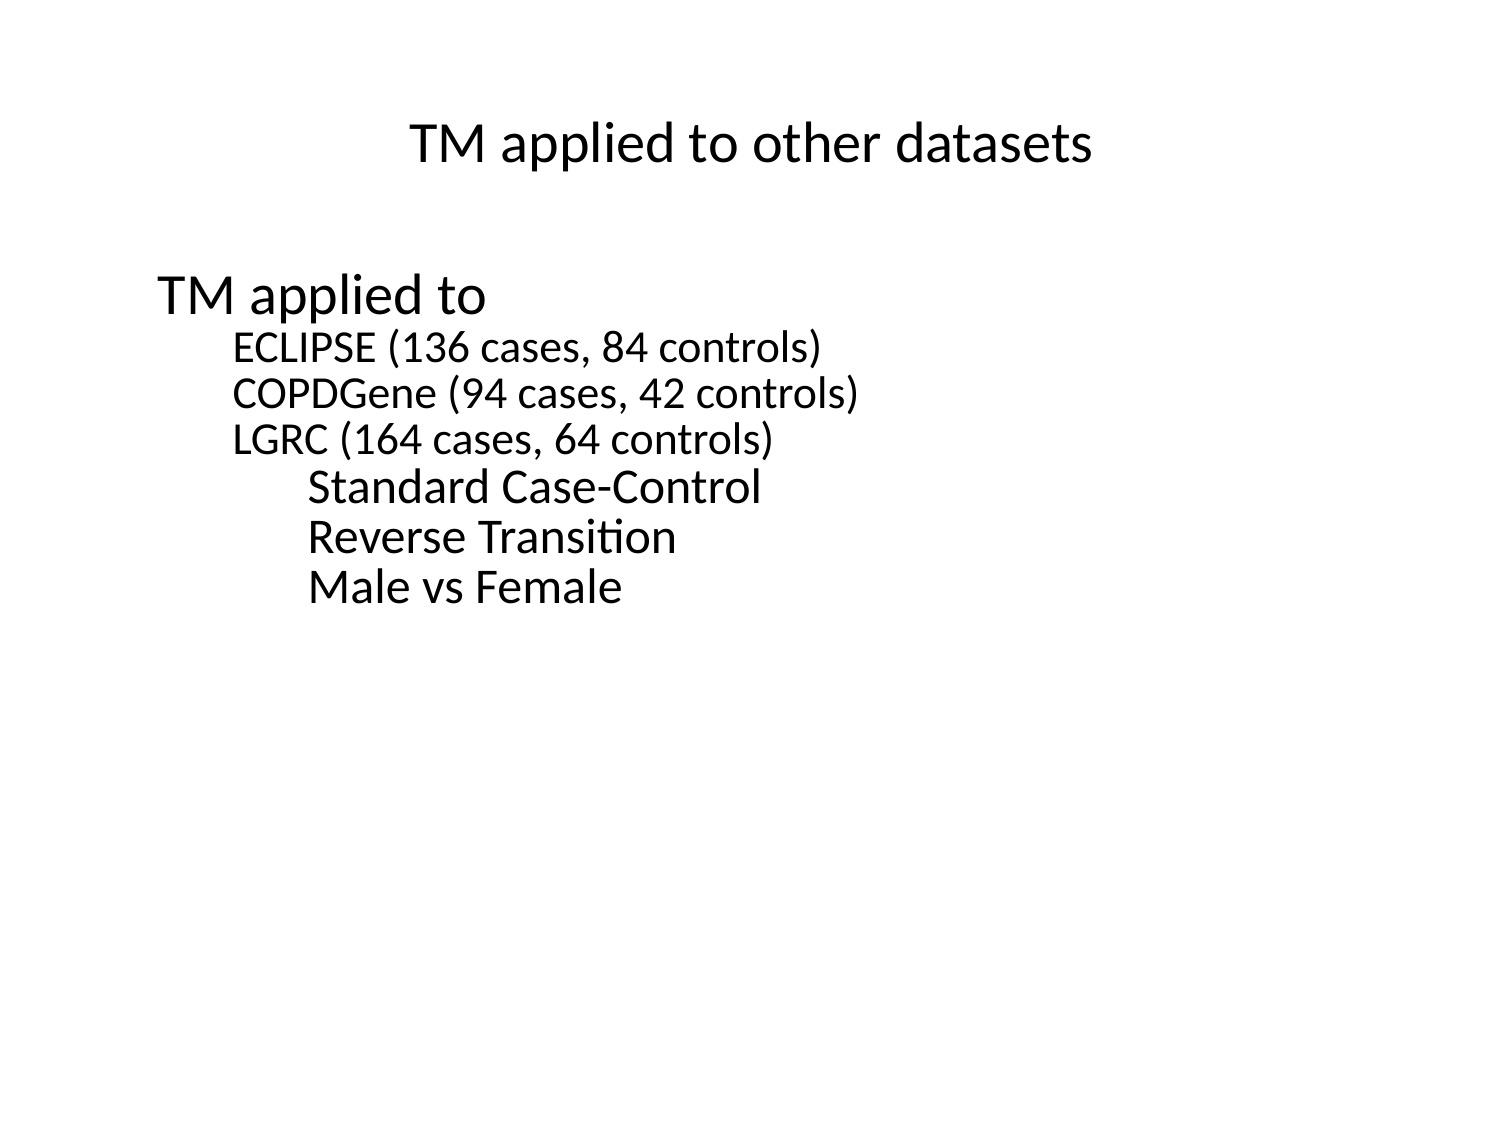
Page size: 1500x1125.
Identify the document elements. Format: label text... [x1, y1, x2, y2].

title TM applied to other datasets [76, 45, 1427, 233]
text_box TM applied to ECLIPSE (136 cases, 84 controls) COPDGene (94 cases, 42 controls) LGRC (164 cases, 64 controls) Standard Case-Control Reverse Transition Male vs Female [142, 263, 1319, 741]
